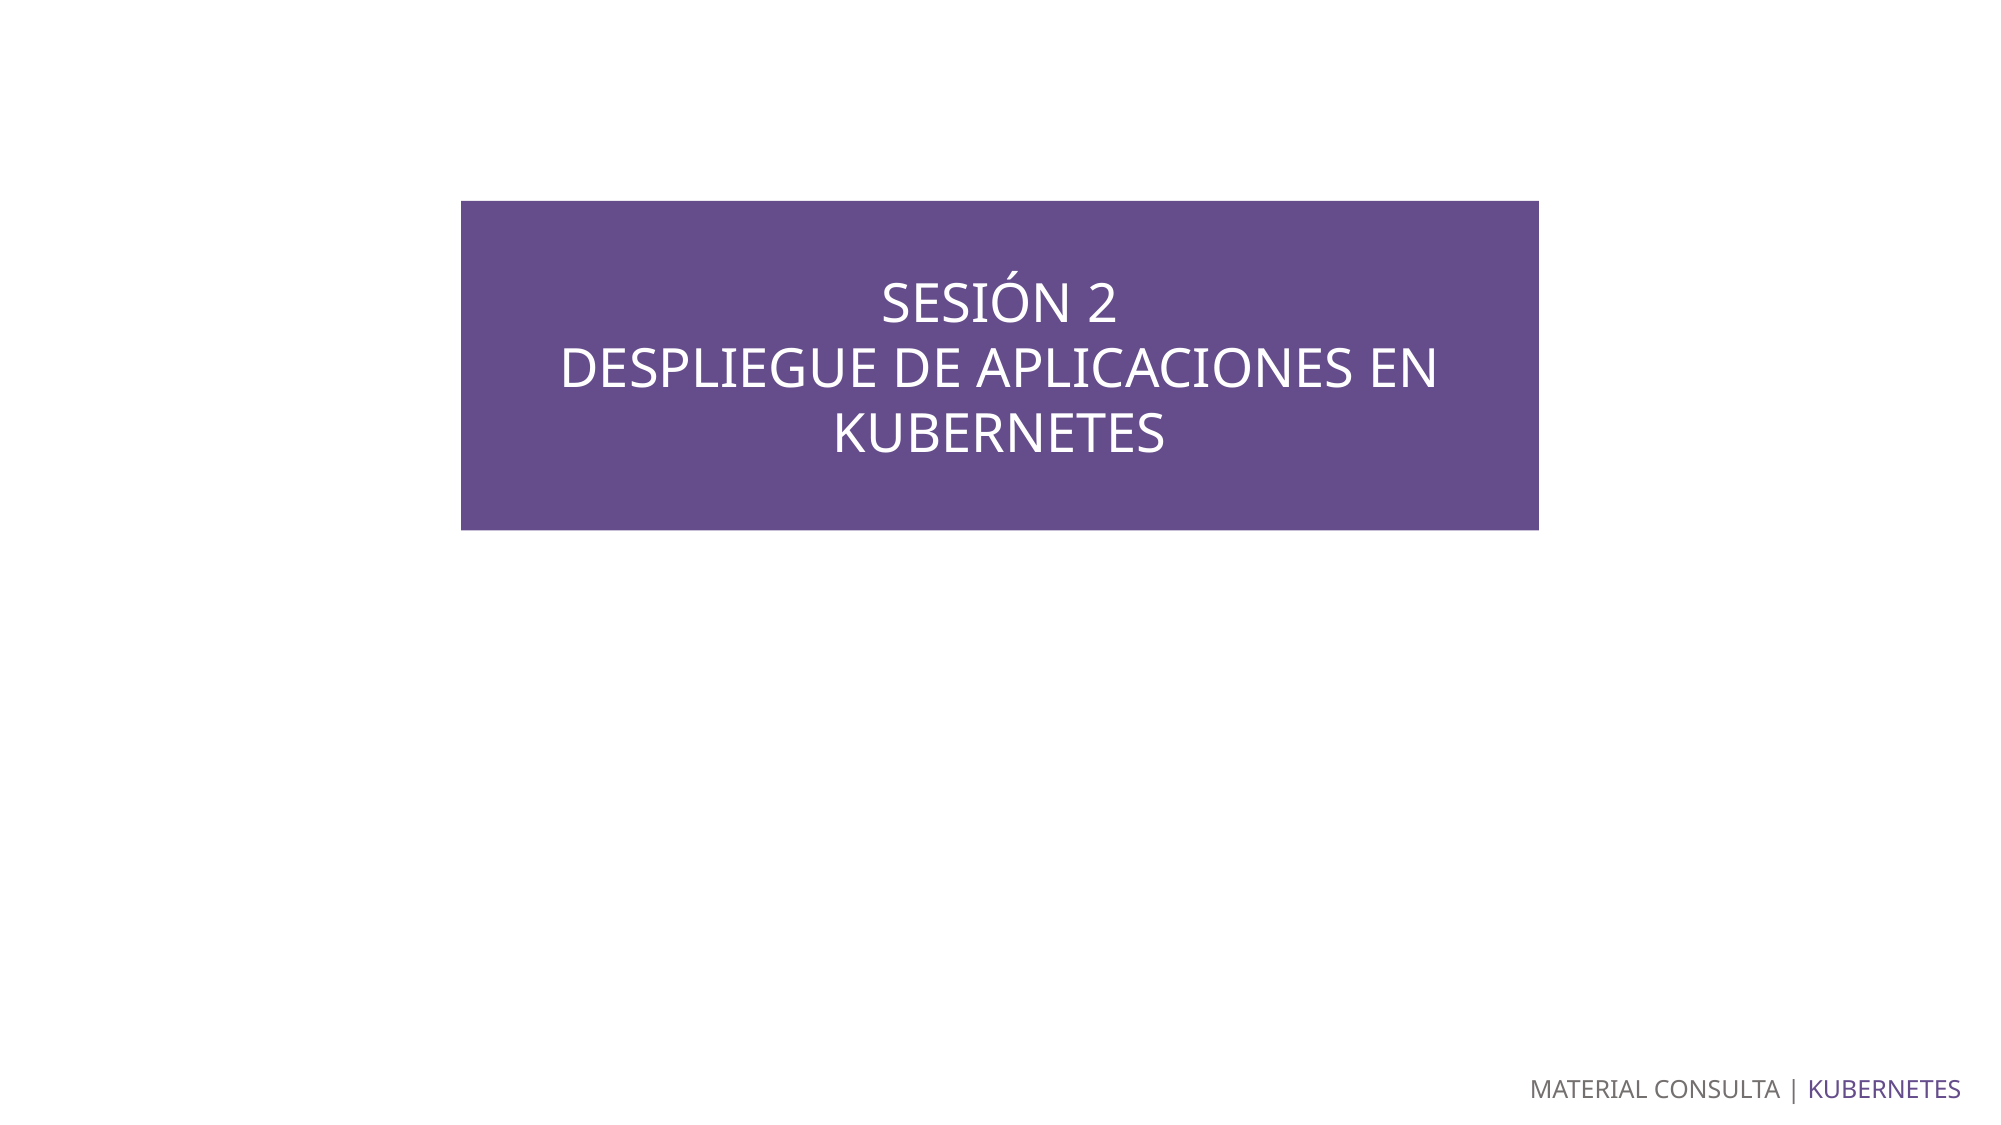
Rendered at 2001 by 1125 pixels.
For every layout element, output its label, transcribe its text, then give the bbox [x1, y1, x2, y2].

text_box MATERIAL CONSULTA | KUBERNETES [1331, 1069, 1977, 1125]
text_box SESIÓN 2 DESPLIEGUE DE APLICACIONES EN KUBERNETES [461, 200, 1539, 531]
